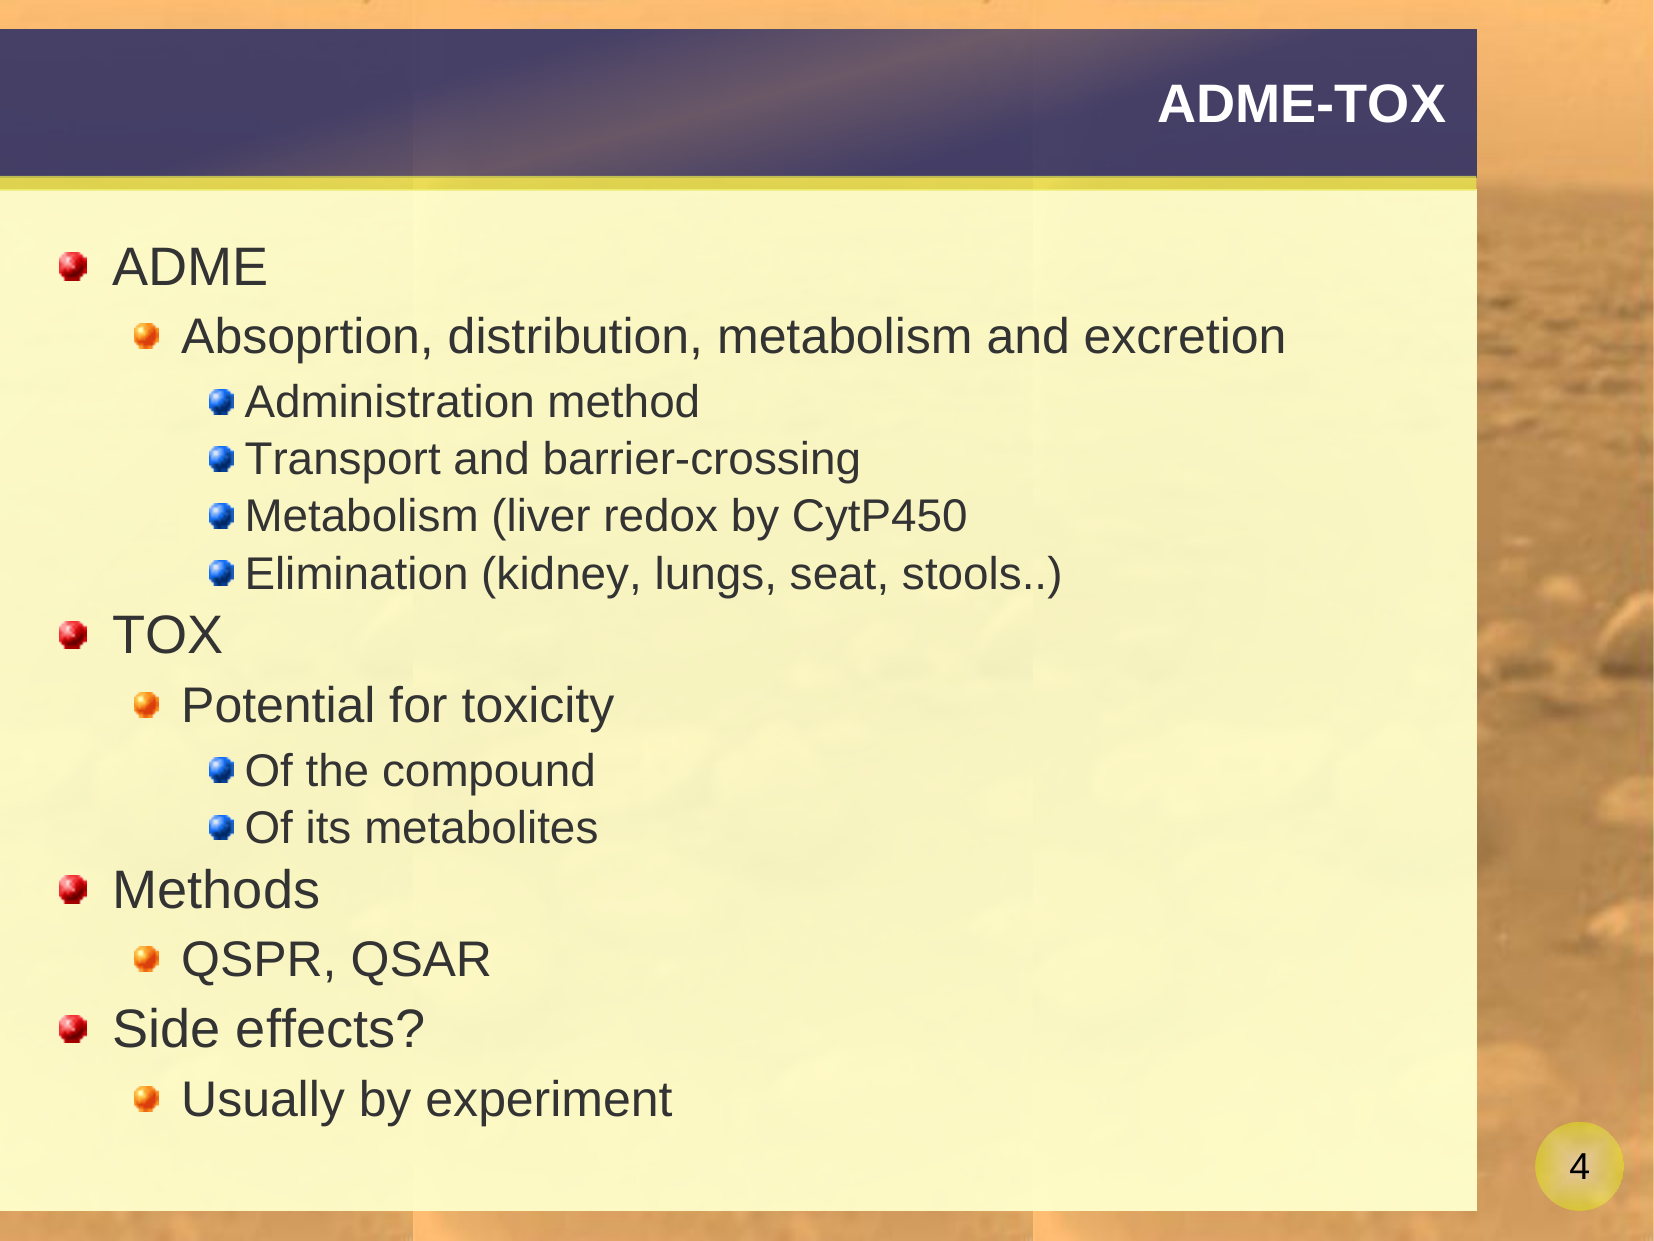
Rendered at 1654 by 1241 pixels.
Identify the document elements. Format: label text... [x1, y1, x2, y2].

title ADME-TOX [29, 59, 1447, 148]
list ADME Absoprtion, distribution, metabolism and excretion Administration method Transport and barrier-crossing Metabolism (liver redox by CytP450 Elimination (kidney, lungs, seat, stools..) TOX Potential for toxicity Of the compound Of its metabolites Methods QSPR, QSAR Side effects? Usually by experiment [59, 236, 1418, 1182]
picture [0, 0, 1654, 1241]
